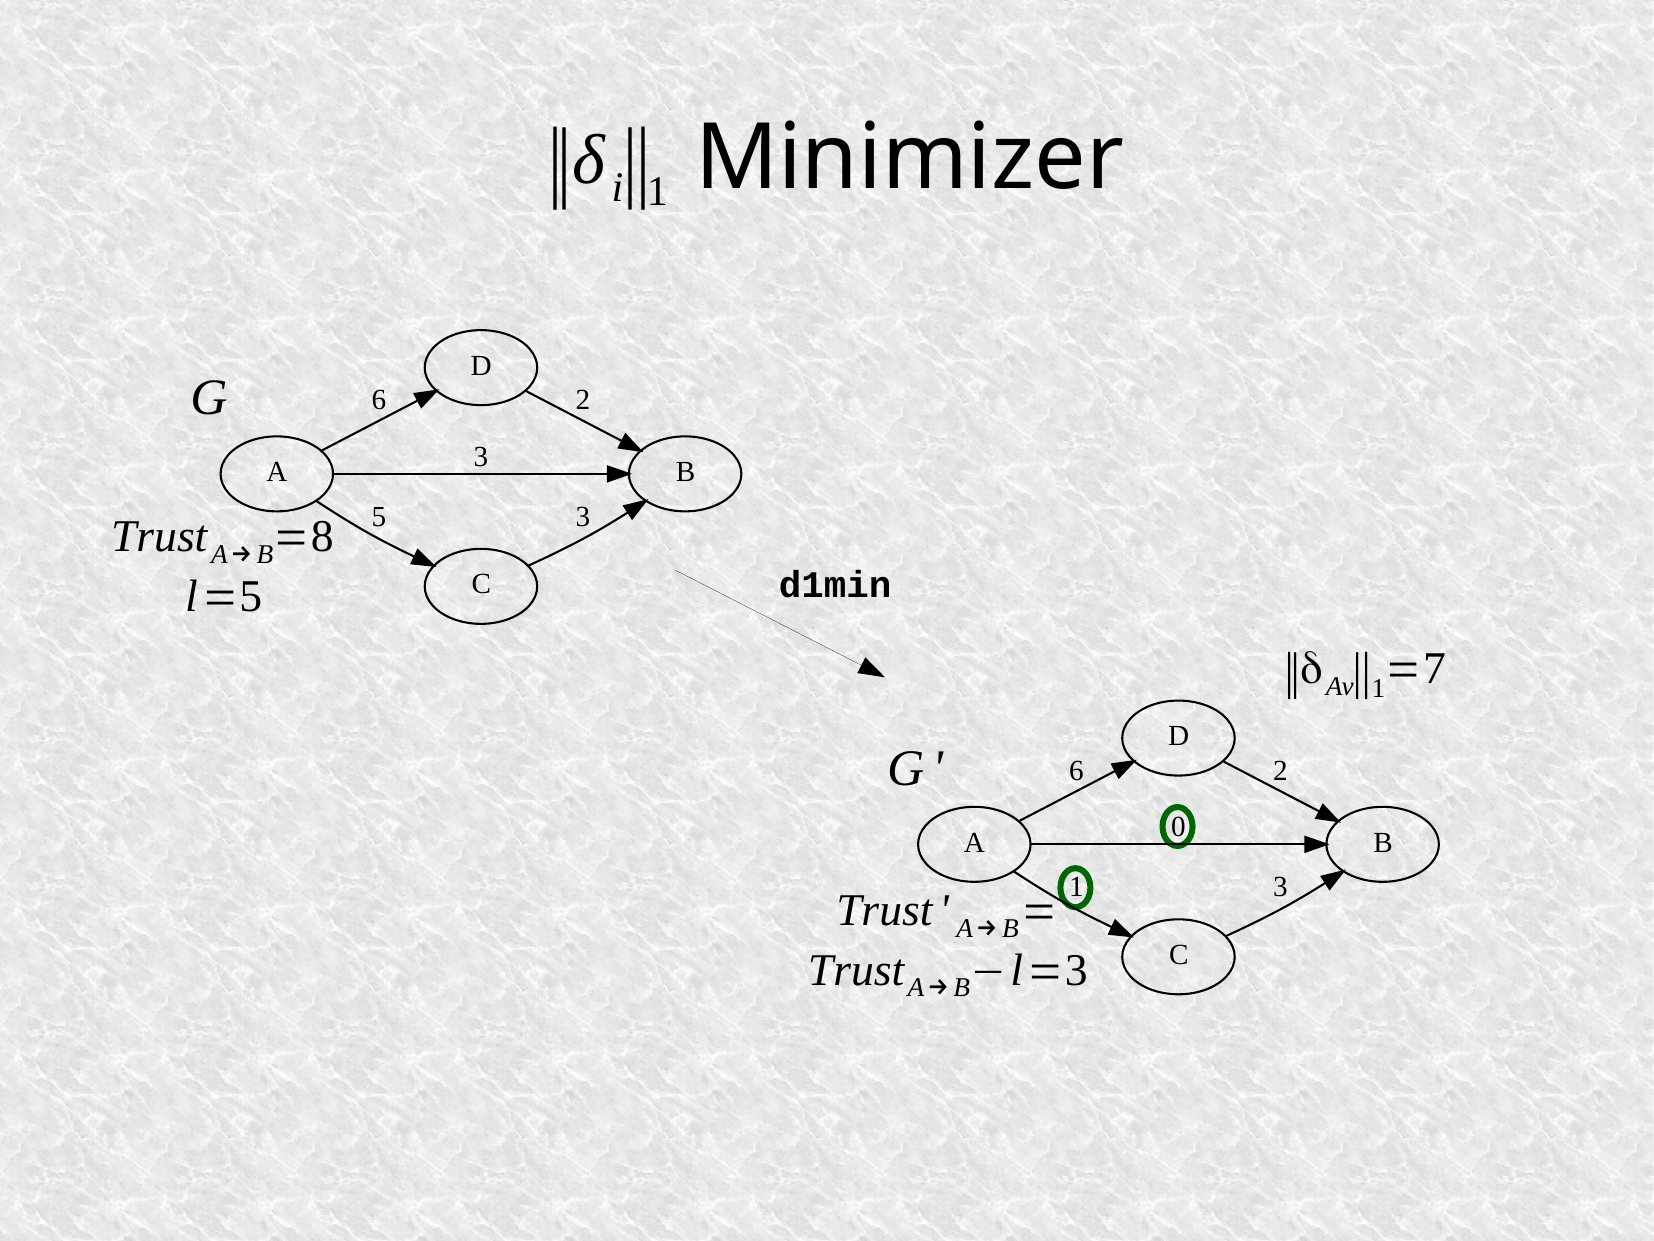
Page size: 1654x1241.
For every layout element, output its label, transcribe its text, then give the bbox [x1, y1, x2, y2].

text_box d1min [751, 559, 931, 617]
picture [0, 0, 1654, 1241]
chart [1268, 643, 1458, 705]
chart [874, 740, 908, 798]
chart [99, 512, 211, 622]
title Minimizer [82, 49, 1571, 257]
chart [796, 886, 908, 1003]
chart [177, 369, 211, 427]
chart [523, 121, 686, 215]
